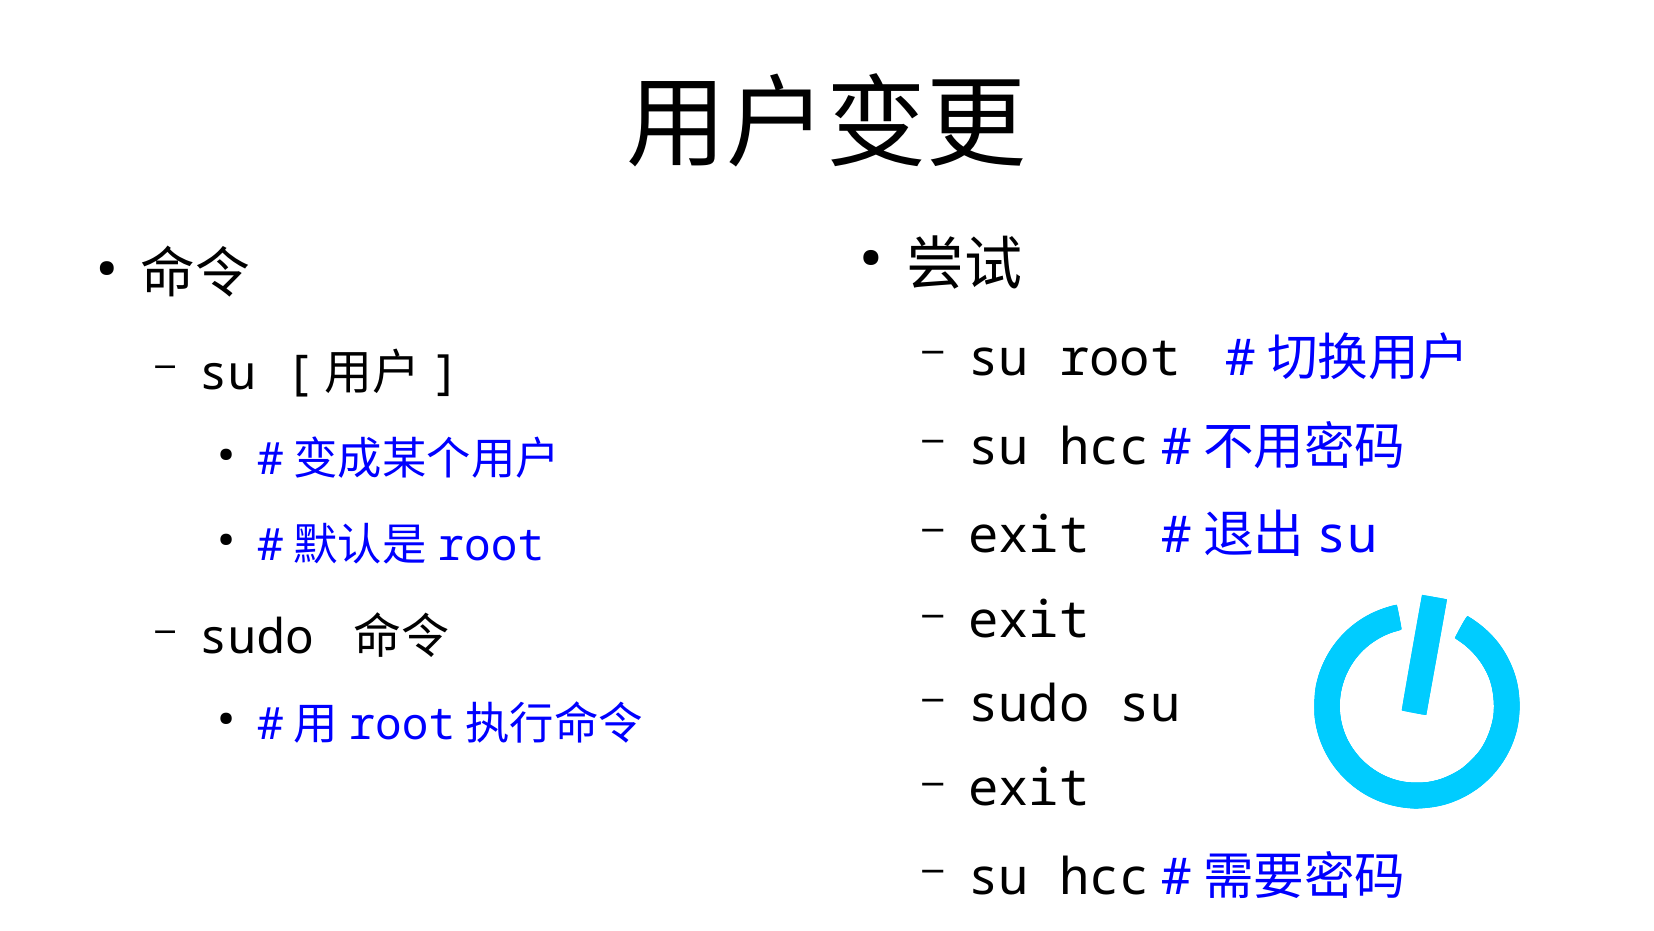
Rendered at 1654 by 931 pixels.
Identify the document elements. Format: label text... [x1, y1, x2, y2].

list 尝试 su root #切换用户 su hcc #不用密码 exit #退出su exit sudo su exit su hcc #需要密码 [845, 217, 1572, 910]
title 用户变更 [82, 37, 1571, 193]
list 命令 su [用户] #变成某个用户 #默认是root sudo 命令 #用root执行命令 [82, 217, 809, 756]
